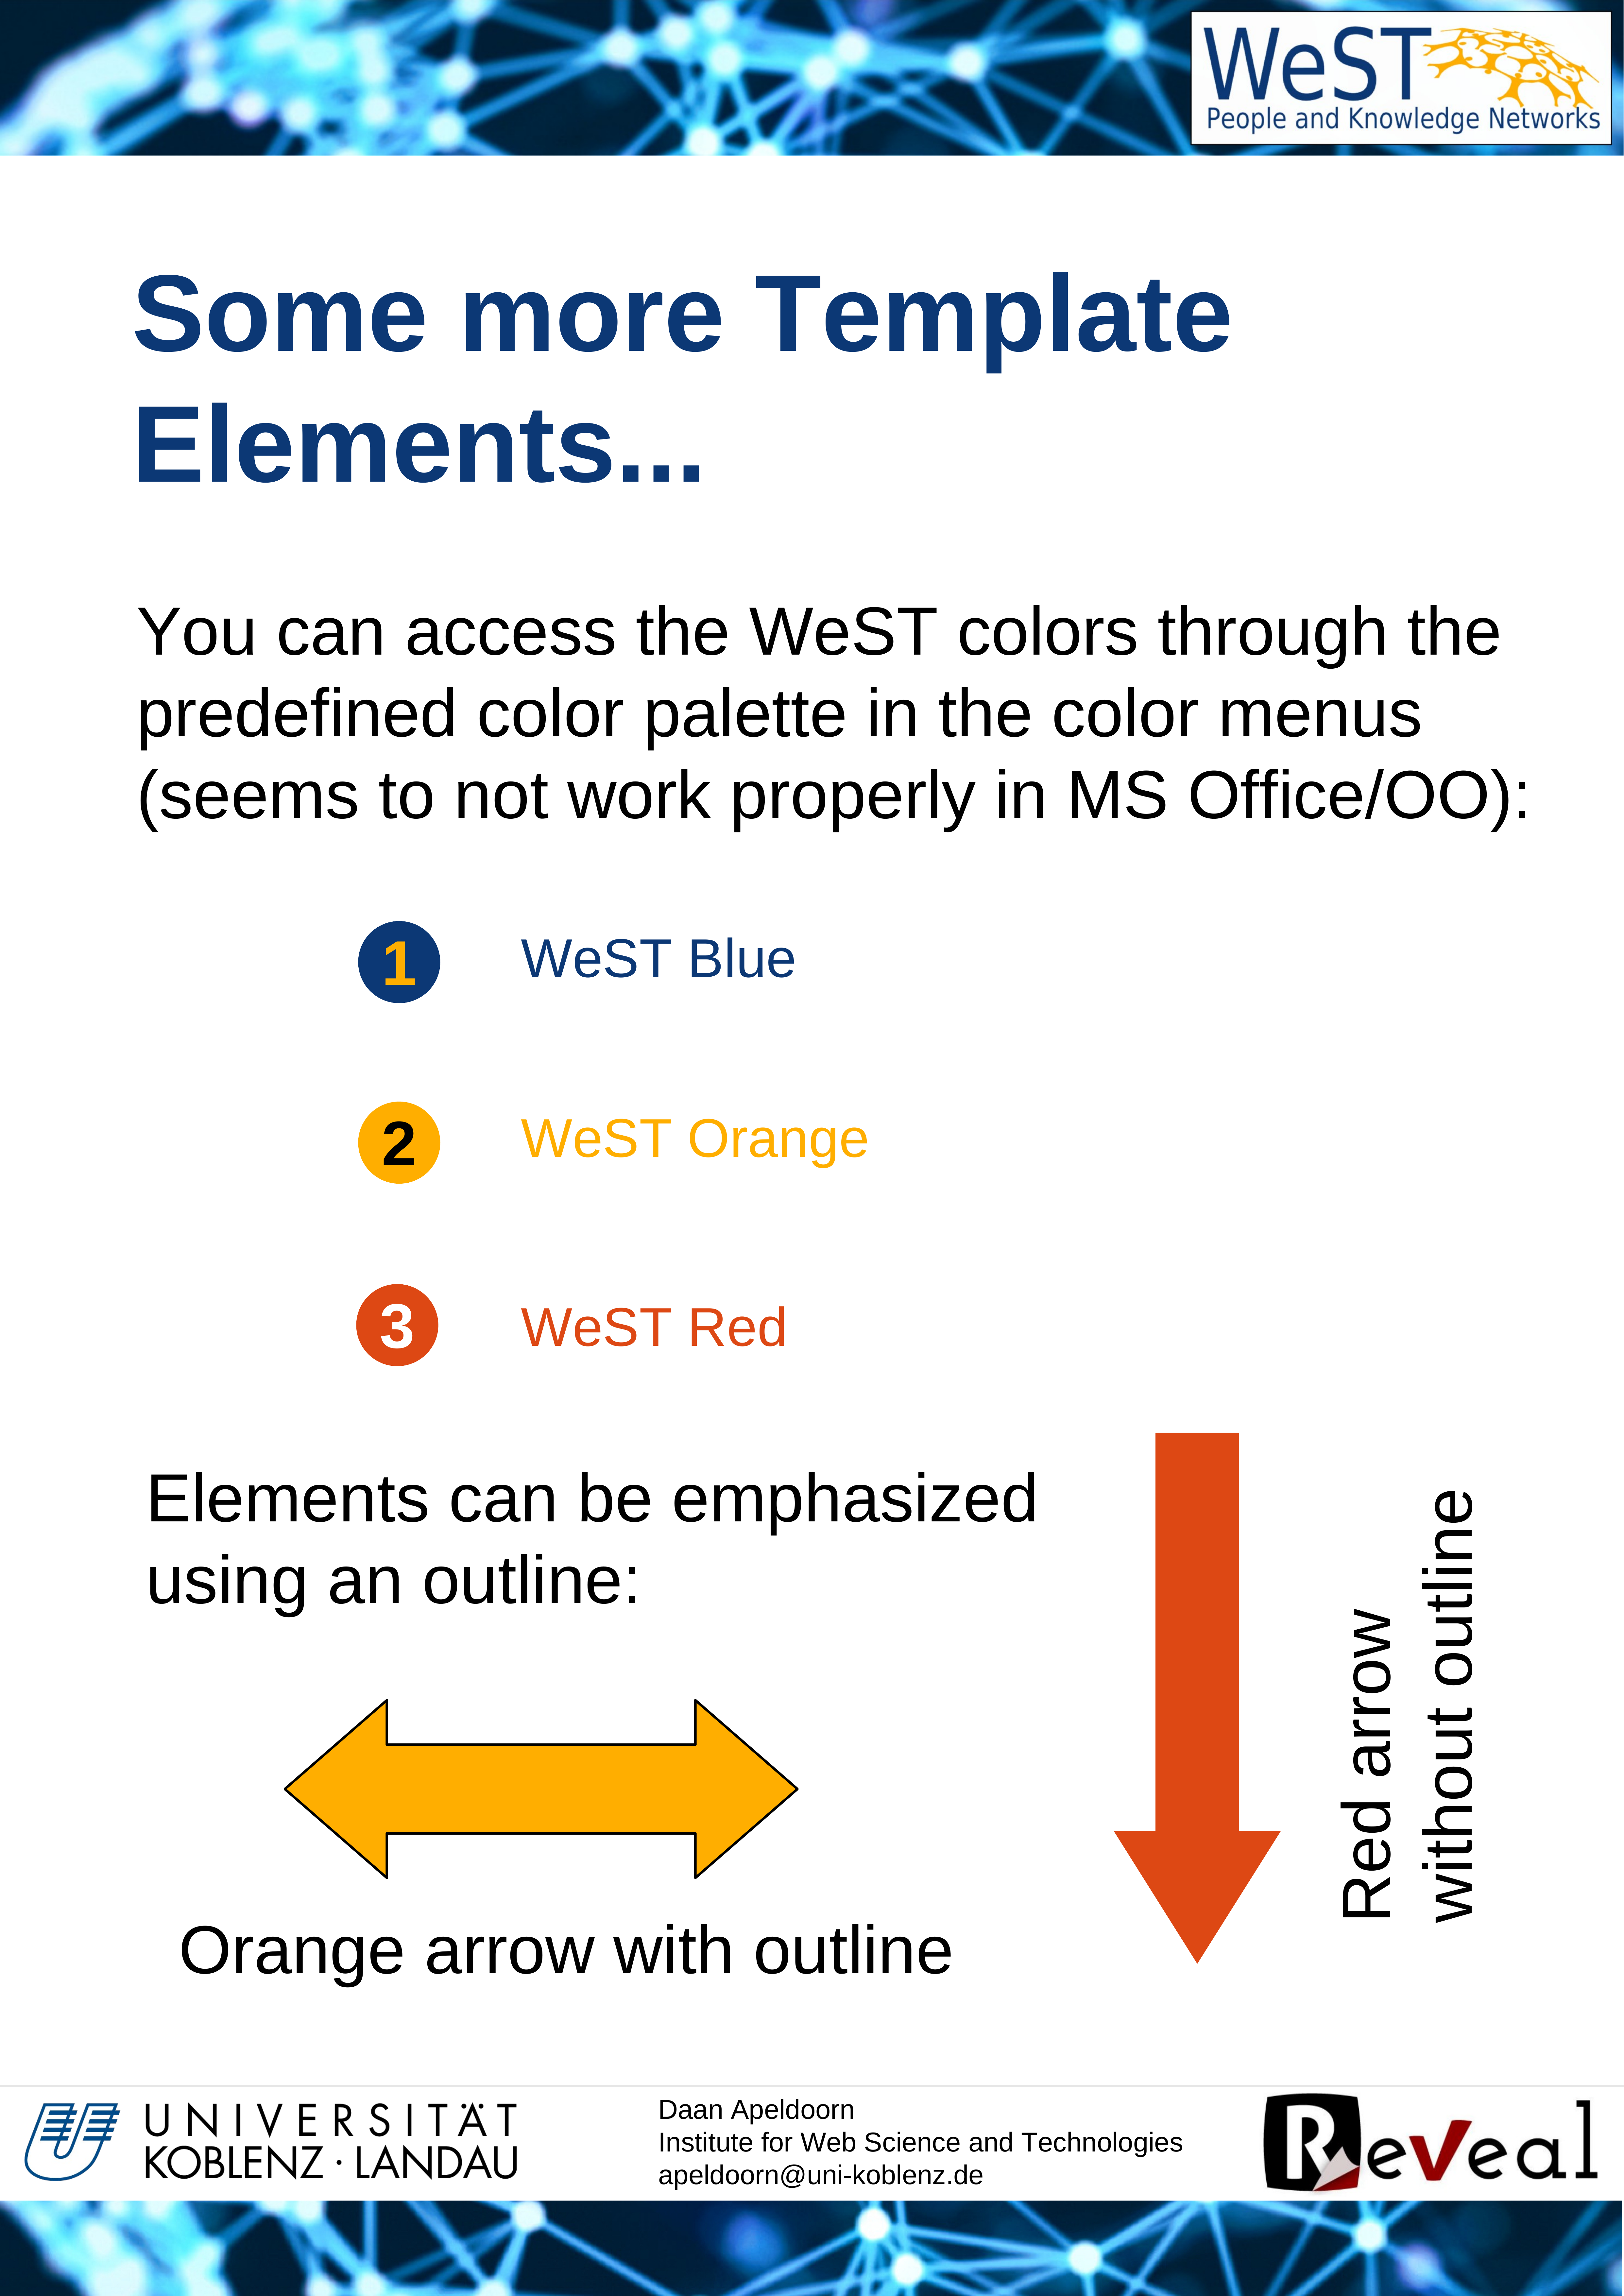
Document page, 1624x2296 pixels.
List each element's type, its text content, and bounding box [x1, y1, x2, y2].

picture [0, 2201, 1624, 2296]
text_box Daan Apeldoorn Institute for Web Science and Technologies apeldoorn@uni-koblenz.de [653, 2089, 1185, 2192]
text_box Elements can be emphasized using an outline: [141, 1451, 1056, 1636]
text_box 3 [356, 1284, 438, 1366]
text_box [285, 1700, 798, 1878]
text_box Orange arrow with outline [174, 1903, 1000, 2021]
picture [0, 0, 1624, 156]
picture [1594, 2201, 1602, 2212]
text_box WeST Blue [516, 920, 800, 991]
picture [0, 2085, 1624, 2087]
text_box [1114, 1432, 1281, 1964]
picture [25, 2102, 517, 2181]
picture [1255, 2088, 1607, 2197]
picture [898, 2294, 902, 2296]
text_box Some more Template Elements... [127, 239, 1261, 506]
picture [1094, 2277, 1096, 2281]
text_box 2 [358, 1102, 440, 1184]
text_box WeST Orange [516, 1100, 873, 1170]
text_box You can access the WeST colors through the predefined color palette in the color menus (seems to not work properly in MS Office/OO): [131, 584, 1574, 834]
text_box Red arrow without outline [1319, 1421, 1488, 1928]
text_box 1 [358, 921, 440, 1003]
text_box WeST Red [516, 1289, 791, 1360]
